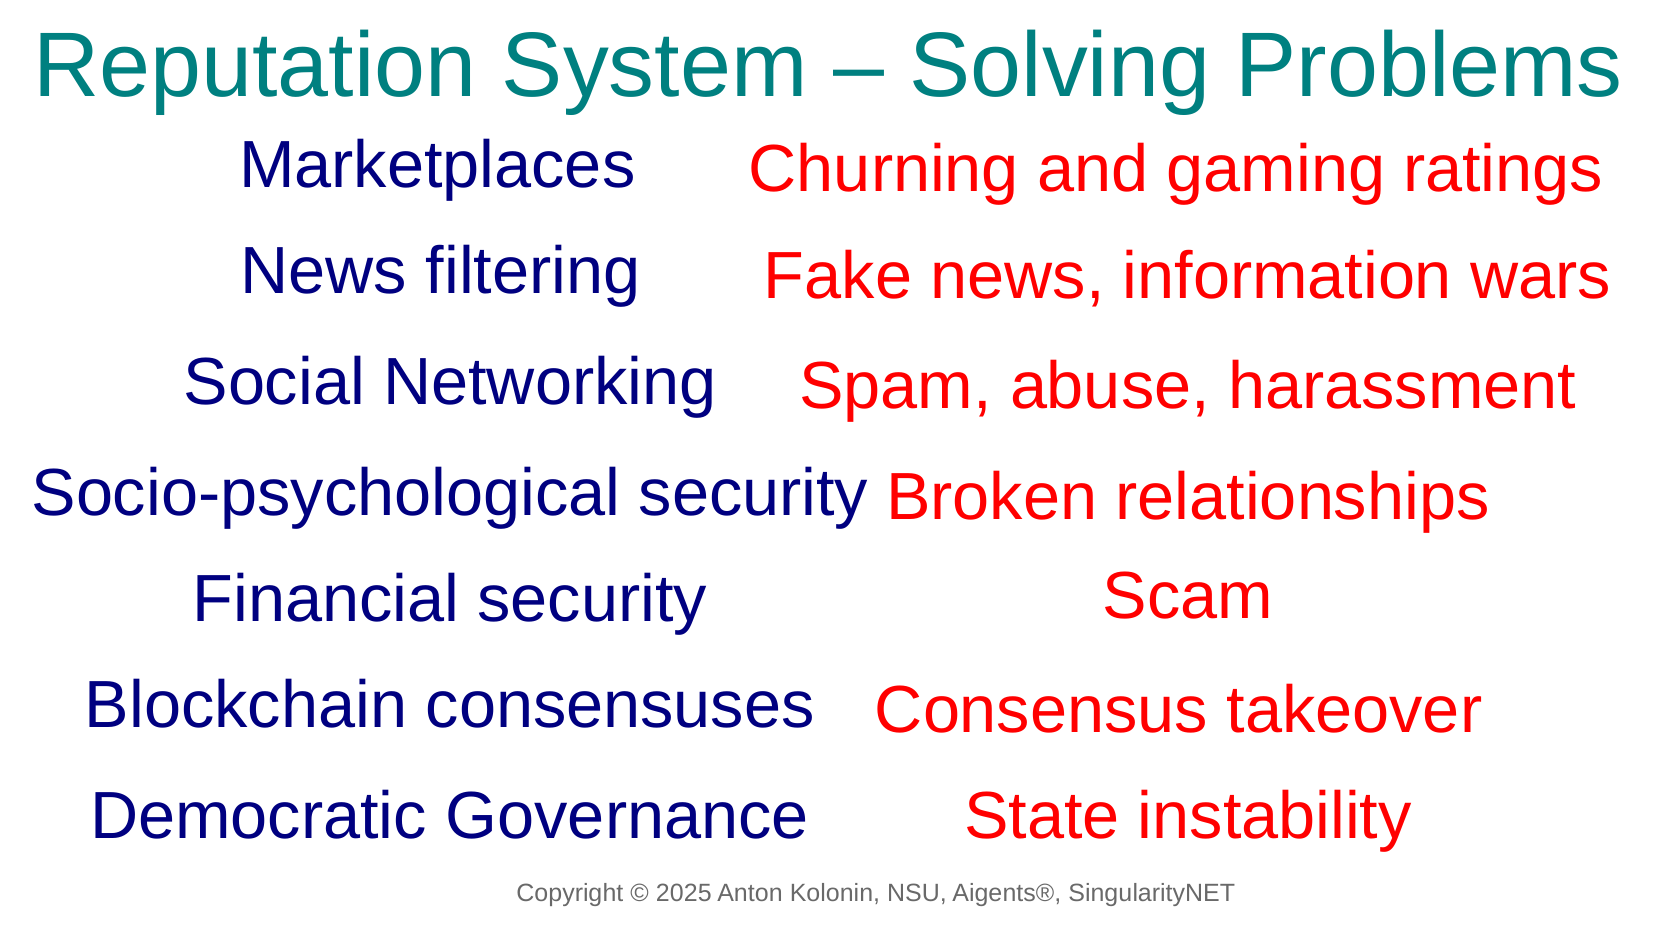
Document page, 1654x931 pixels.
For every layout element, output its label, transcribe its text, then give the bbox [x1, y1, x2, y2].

text_box State instability [948, 761, 1428, 870]
text_box Scam [993, 540, 1383, 650]
text_box Socio-psychological security [0, 437, 937, 547]
text_box Reputation System – Solving Problems [0, 1, 1654, 129]
text_box News filtering [173, 216, 727, 325]
text_box Social Networking [102, 327, 799, 436]
text_box Fake news, information wars [748, 220, 1628, 330]
text_box Churning and gaming ratings [732, 114, 1620, 224]
text_box Broken relationships [870, 442, 1506, 551]
text_box Financial security [113, 544, 787, 653]
text_box Spam, abuse, harassment [783, 331, 1593, 441]
text_box Democratic Governance [0, 761, 914, 870]
text_box Marketplaces [175, 110, 701, 216]
text_box Consensus takeover [859, 654, 1517, 764]
text_box Blockchain consensuses [0, 650, 922, 760]
